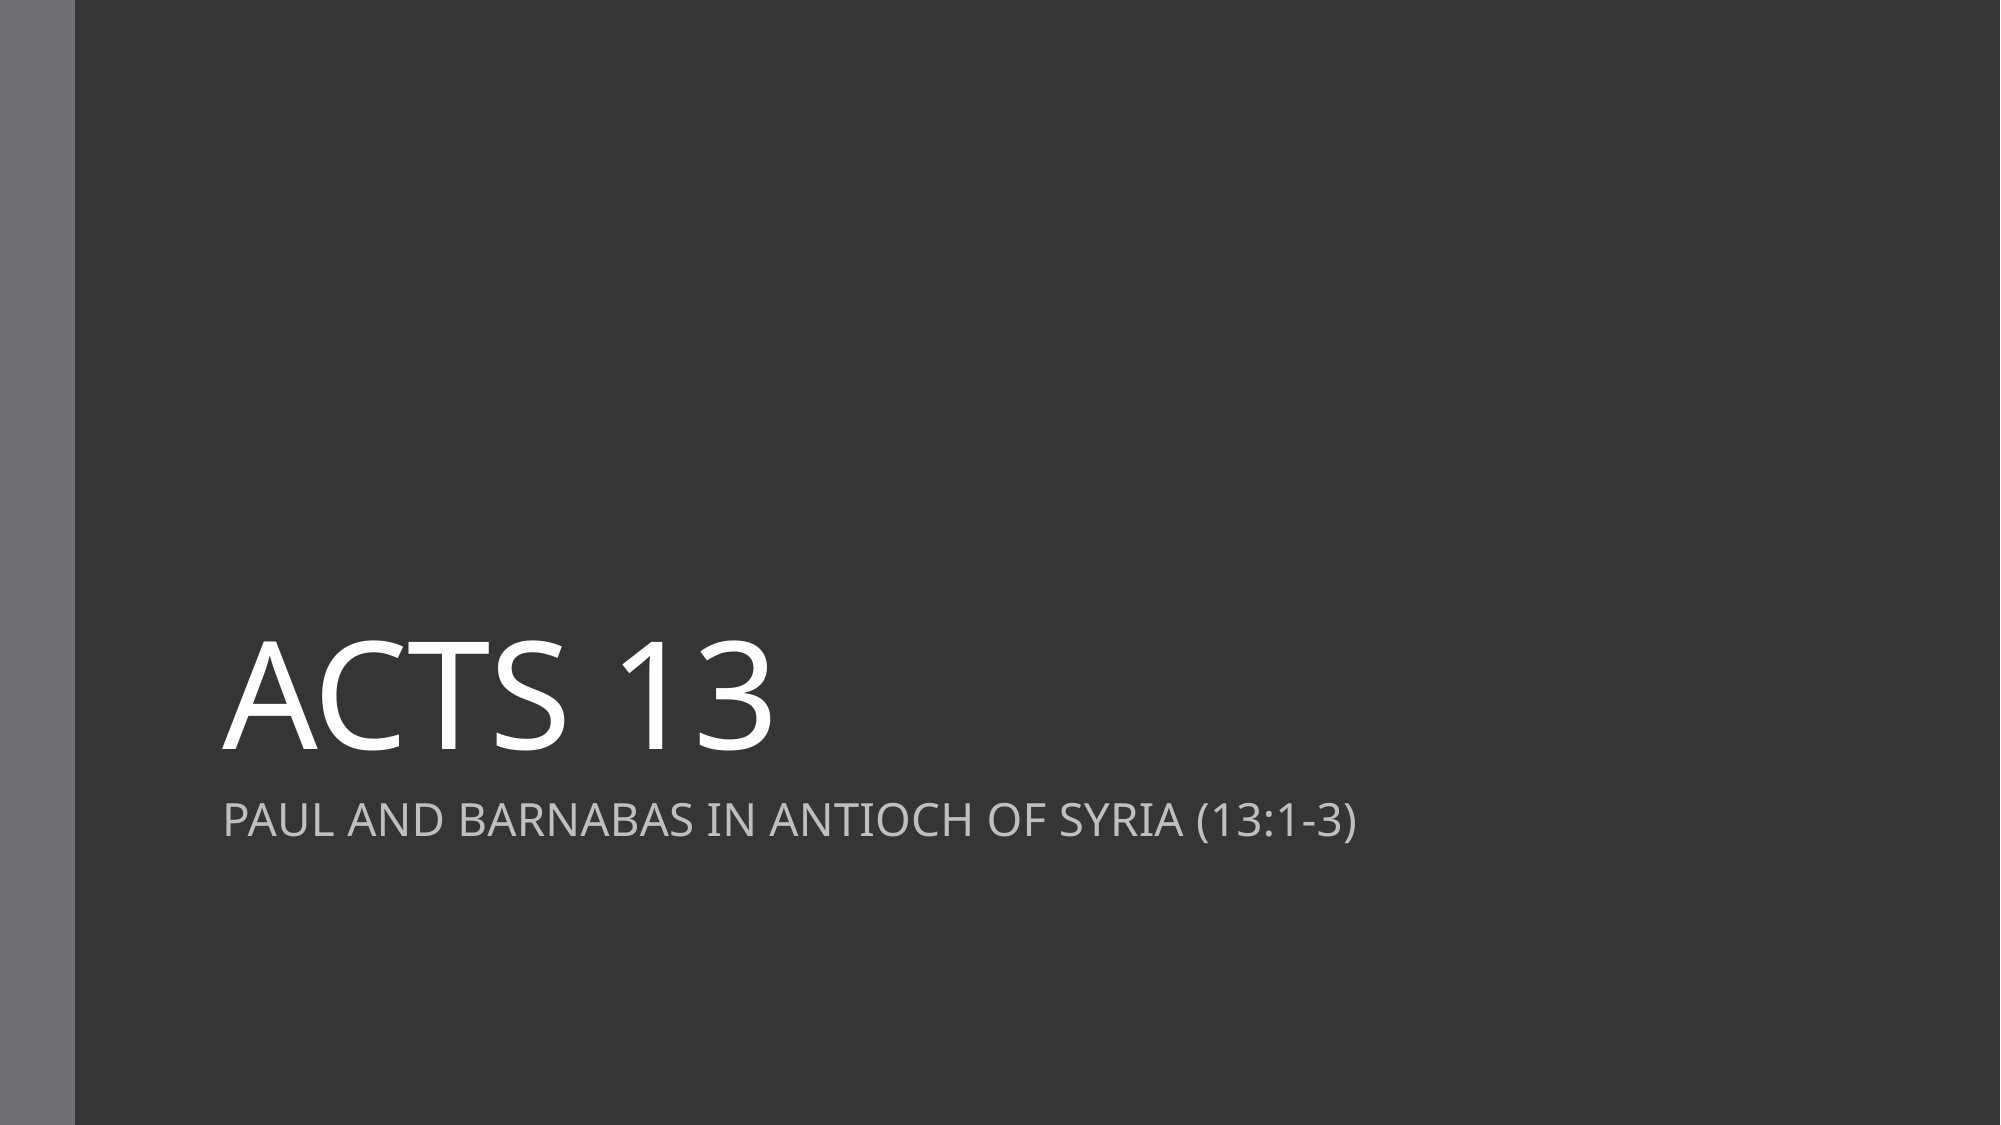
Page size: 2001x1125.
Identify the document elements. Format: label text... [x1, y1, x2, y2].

subtitle PAUL AND BARNABAS IN ANTIOCH OF SYRIA (13:1-3) [206, 787, 1752, 1066]
title ACTS 13 [206, 124, 1752, 787]
